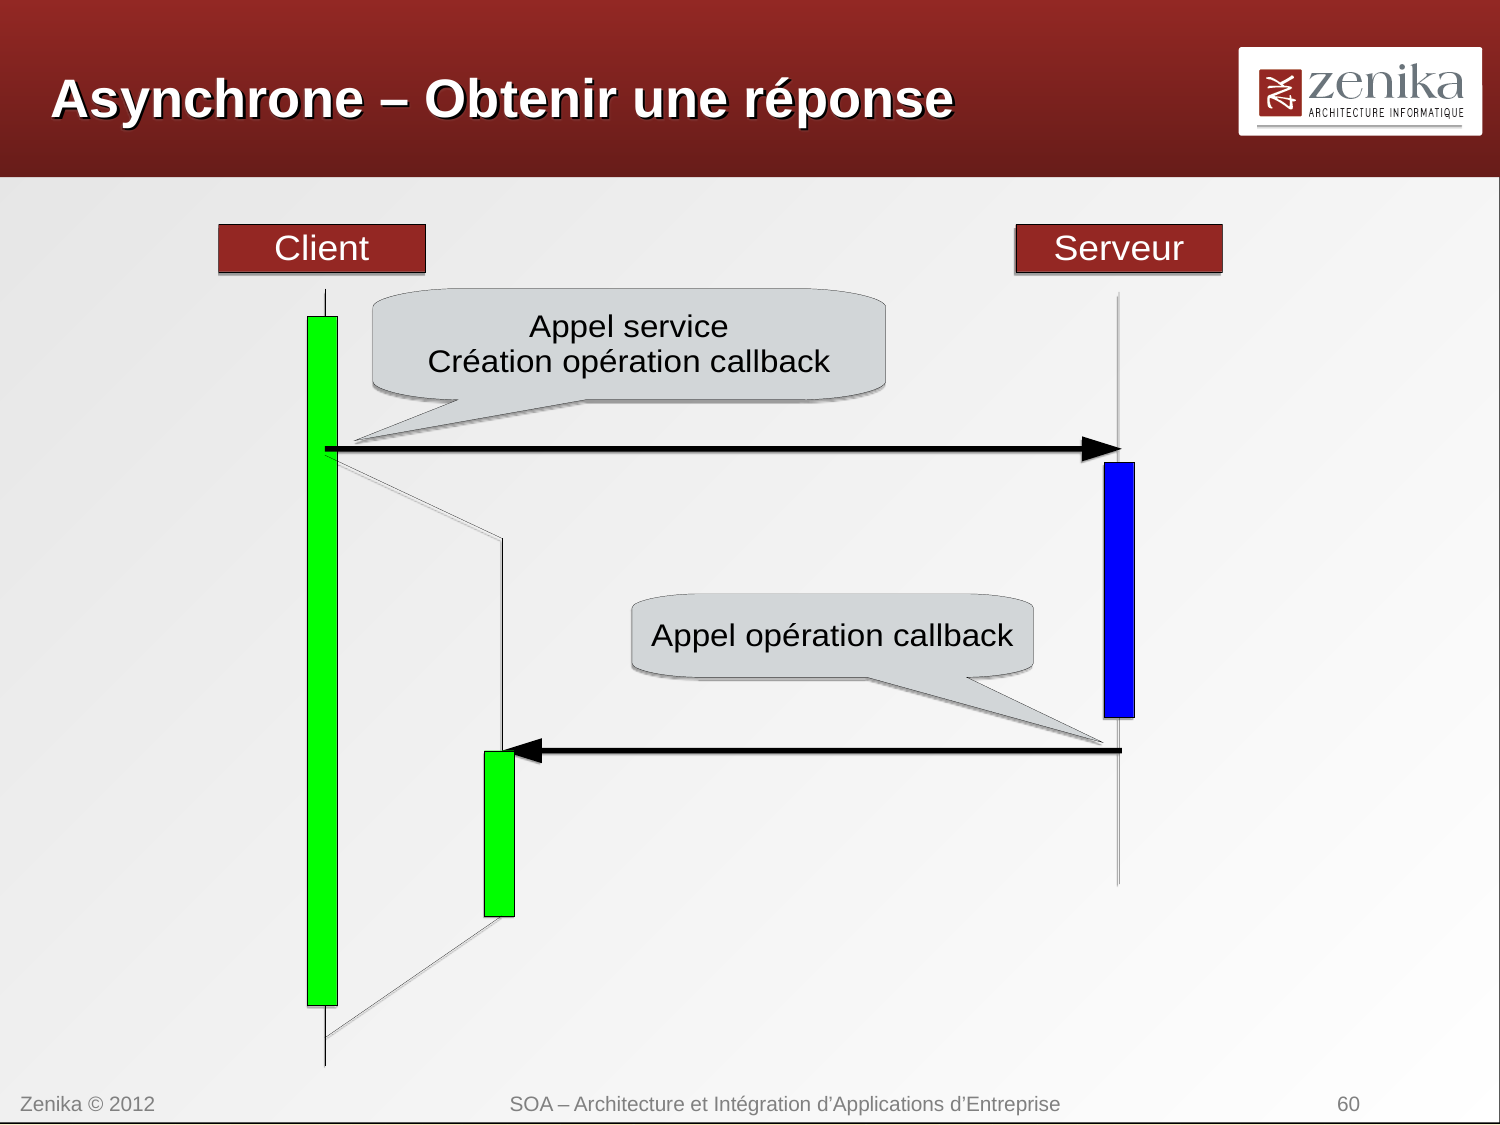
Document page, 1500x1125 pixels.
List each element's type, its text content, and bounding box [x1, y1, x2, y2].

title Asynchrone – Obtenir une réponse [50, 22, 1206, 172]
picture [218, 224, 1223, 1070]
